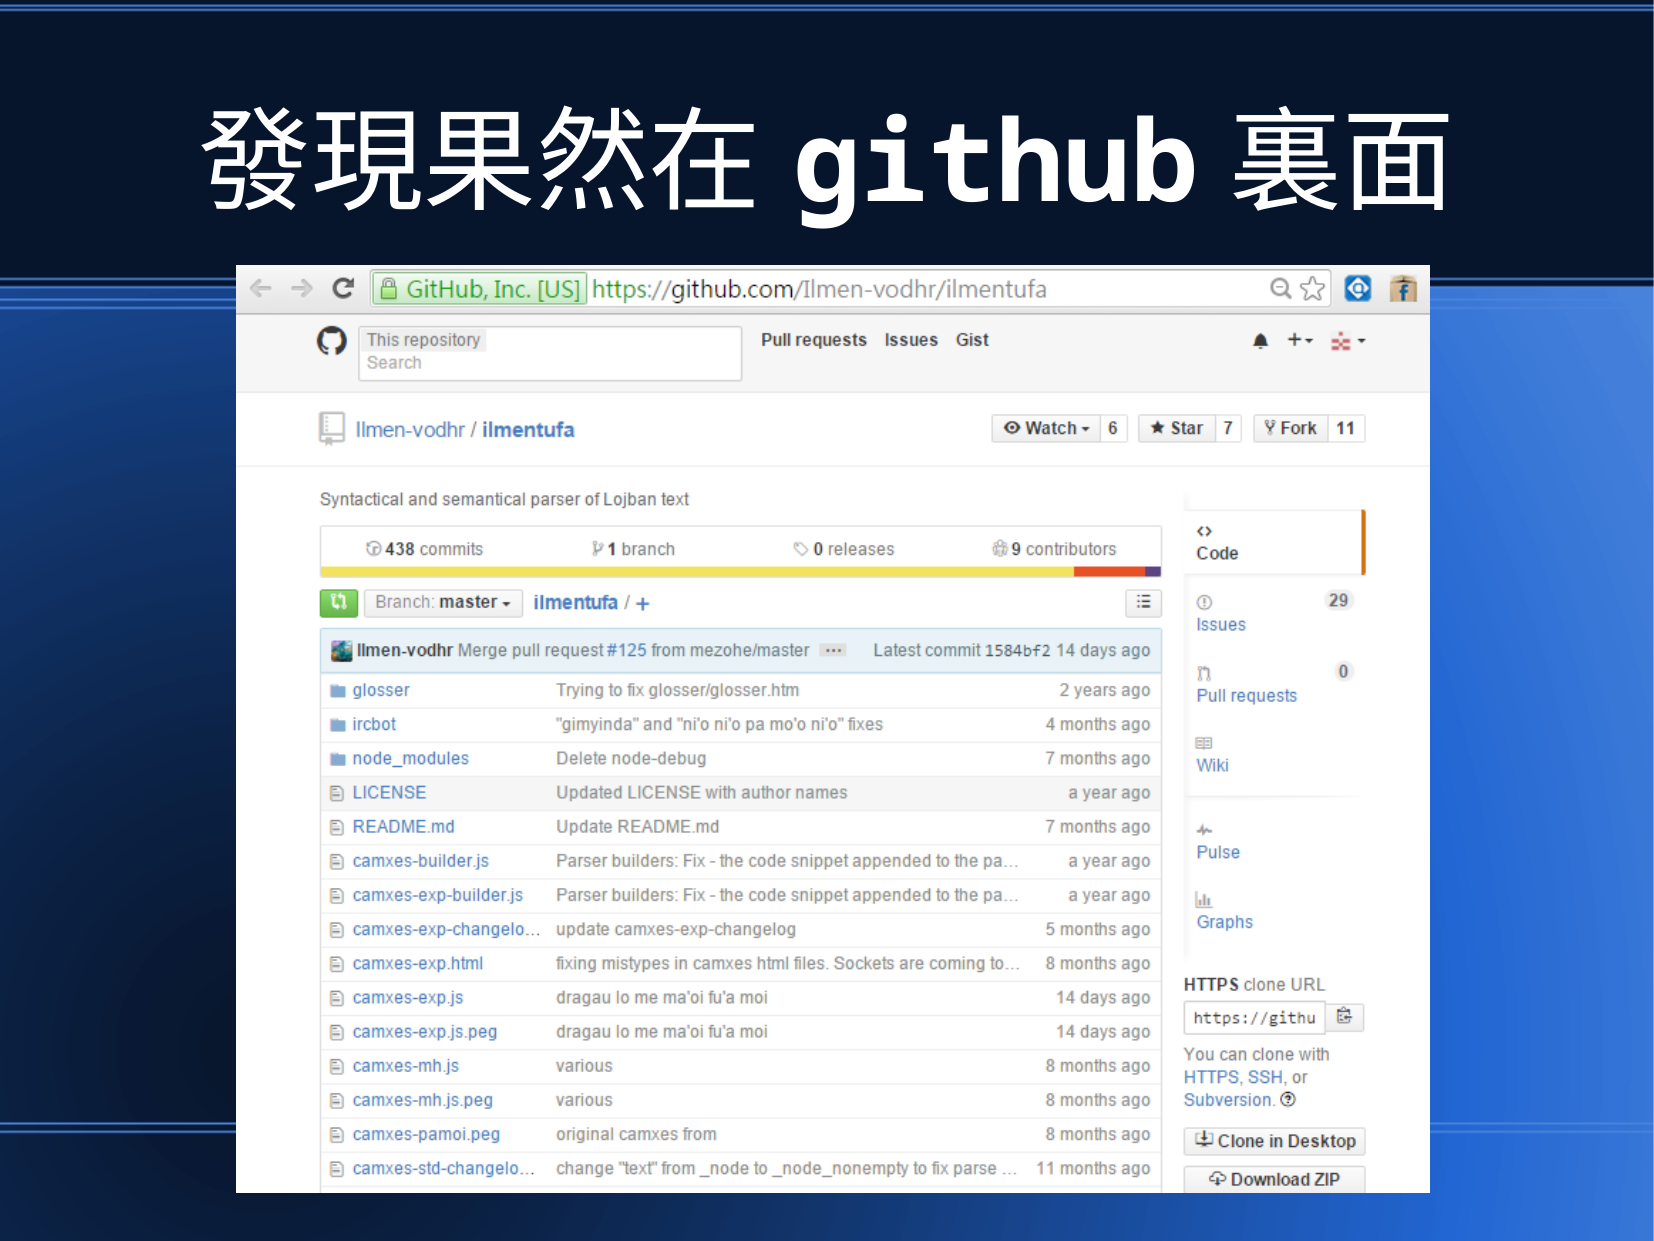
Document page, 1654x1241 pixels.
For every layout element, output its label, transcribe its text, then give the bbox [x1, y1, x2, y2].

picture [0, 0, 1654, 1241]
title 發現果然在github裏面 [82, 49, 1571, 257]
